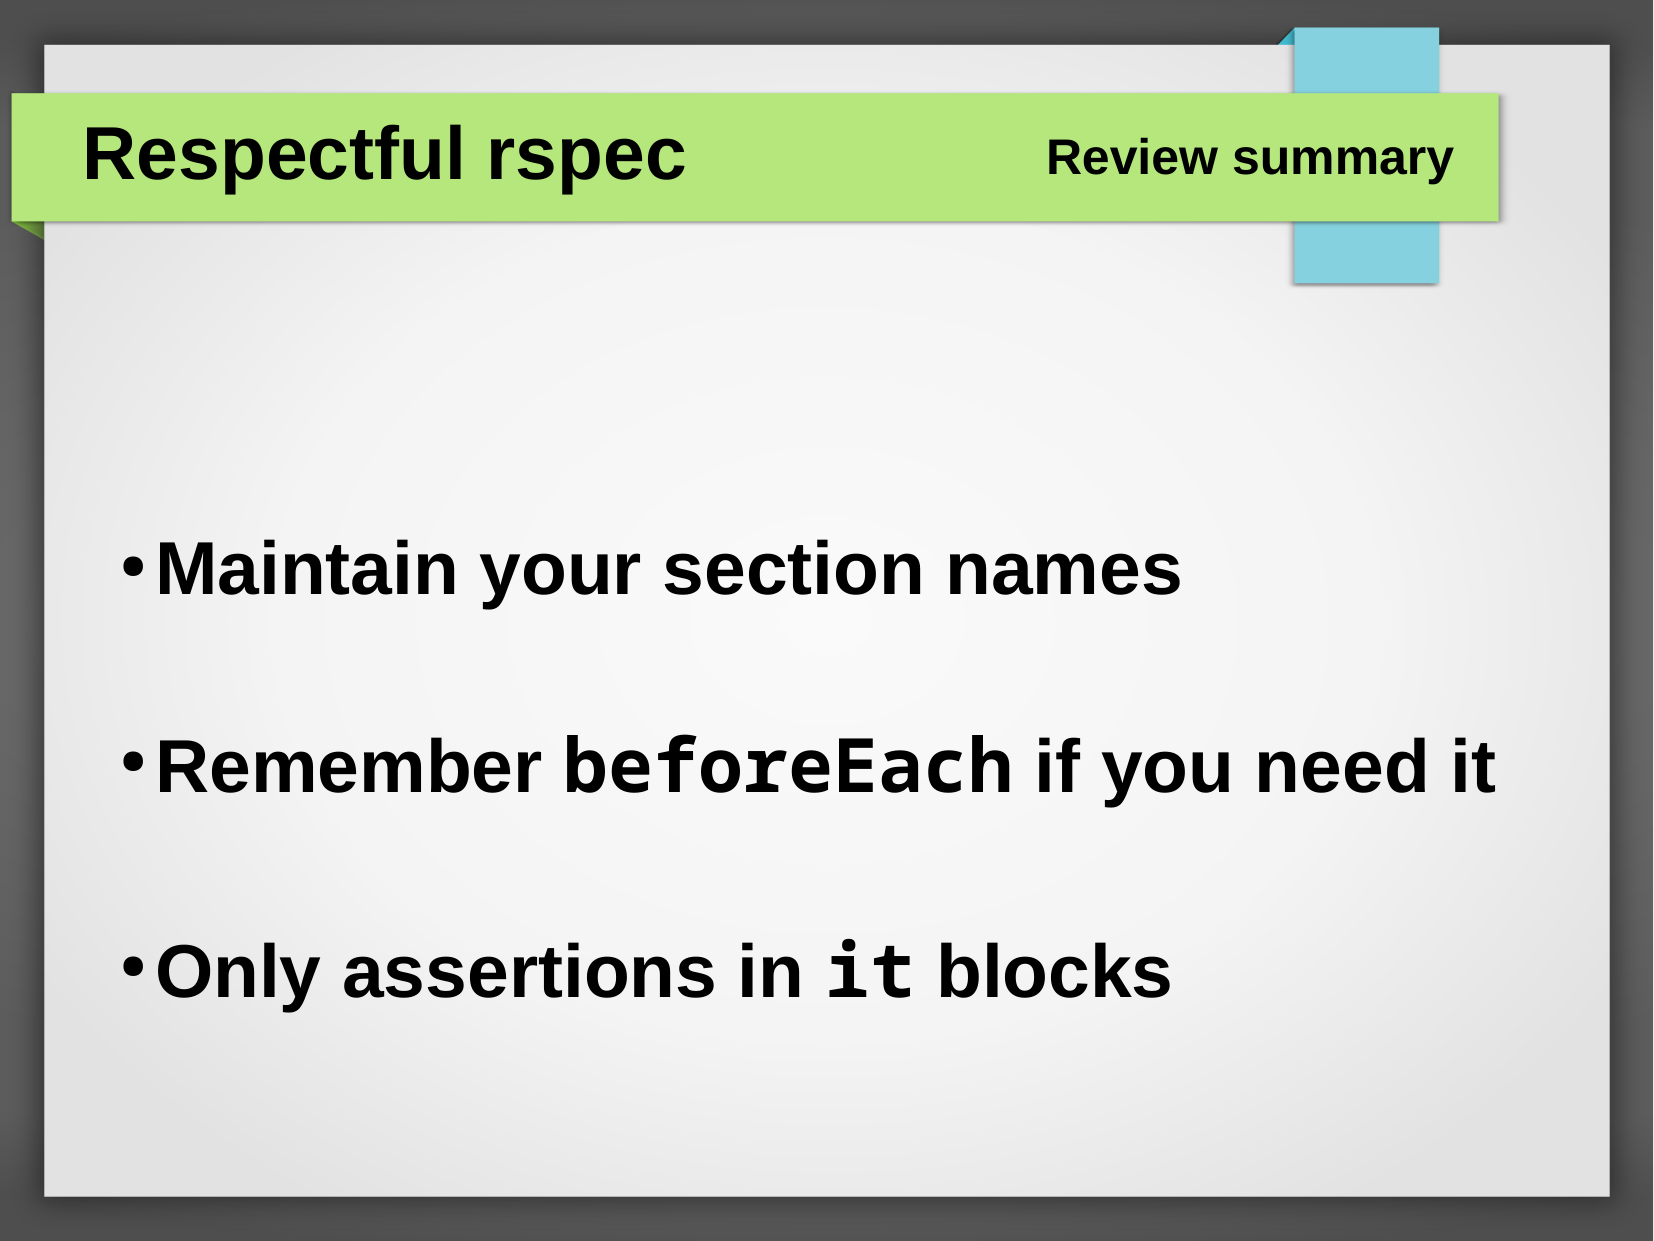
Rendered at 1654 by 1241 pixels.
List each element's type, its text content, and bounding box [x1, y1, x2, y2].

text_box Maintain your section names Remember beforeEach if you need it Only assertions in it blocks [105, 435, 1531, 1067]
picture [0, 0, 1654, 1241]
title Review summary [869, 97, 1455, 216]
title Respectful rspec [82, 94, 705, 213]
